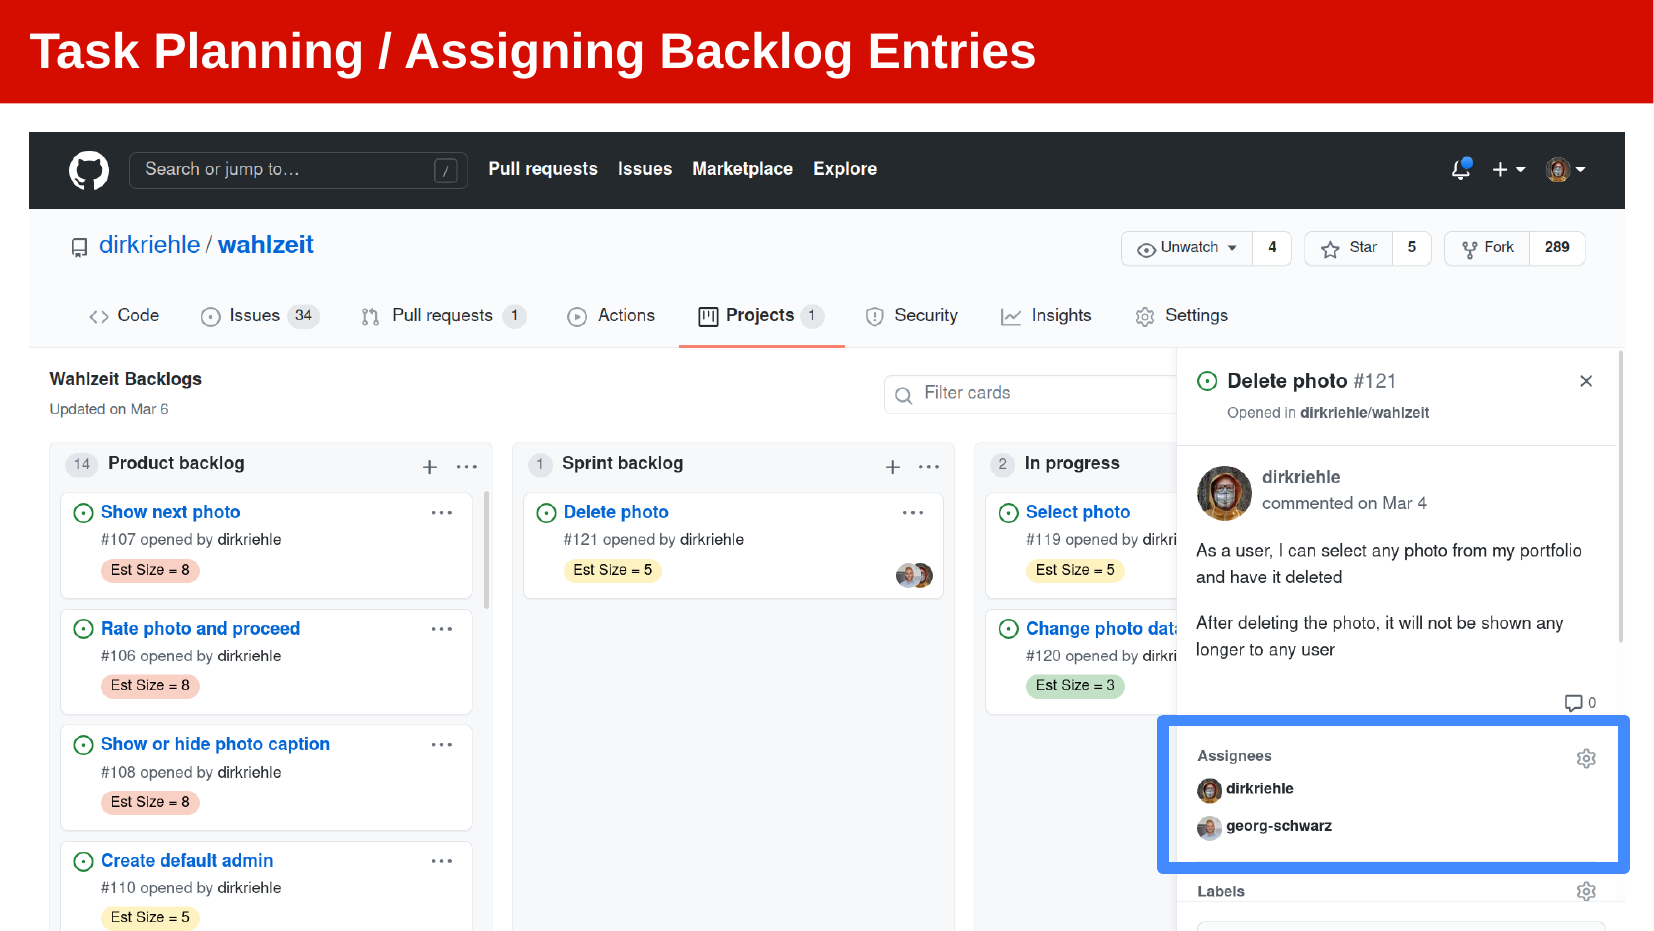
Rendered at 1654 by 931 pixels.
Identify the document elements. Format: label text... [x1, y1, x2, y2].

title Task Planning / Assigning Backlog Entries [0, 0, 1654, 104]
picture [1169, 726, 1618, 862]
picture [29, 132, 1625, 931]
